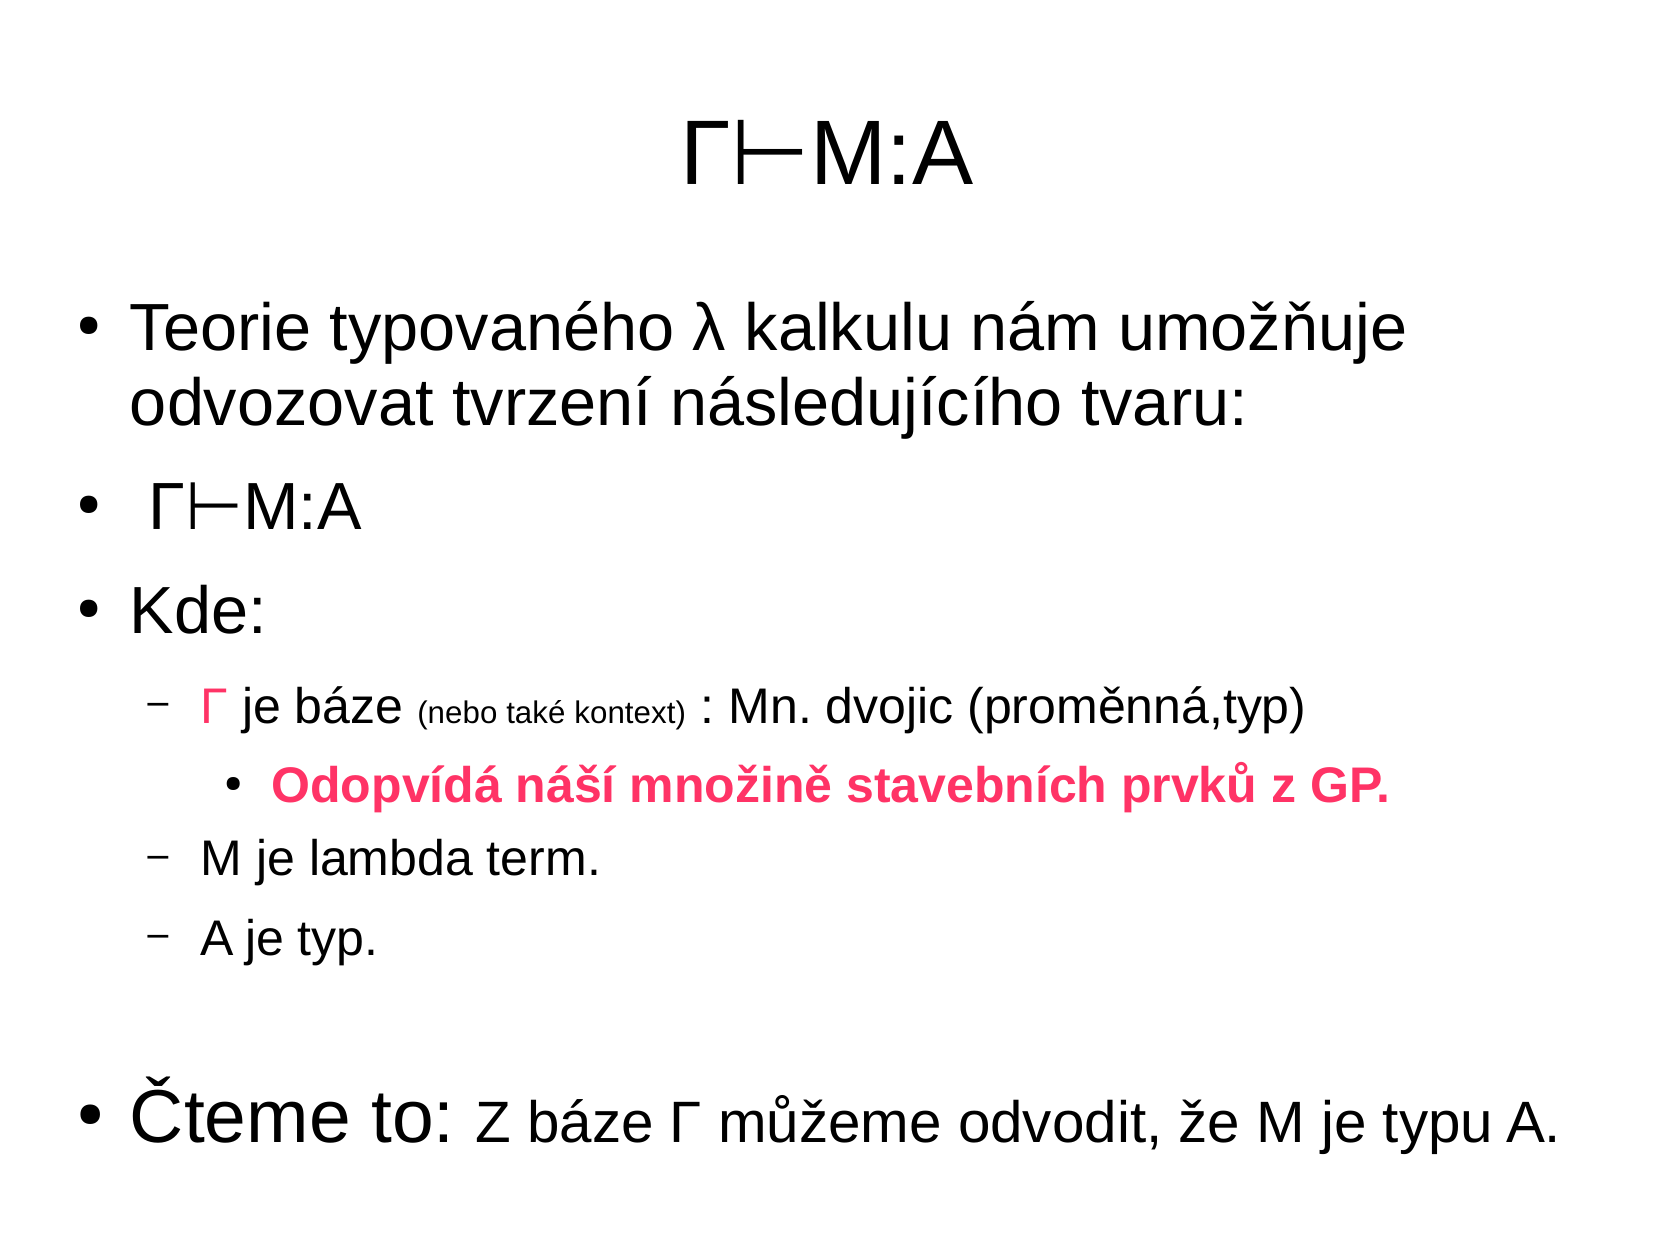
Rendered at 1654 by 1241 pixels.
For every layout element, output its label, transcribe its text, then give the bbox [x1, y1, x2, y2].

list Teorie typovaného λ kalkulu nám umožňuje odvozovat tvrzení následujícího tvaru: Γ⊢M:A Kde: Γ je báze (nebo také kontext) : Mn. dvojic (proměnná,typ) Odopvídá náší množině stavebních prvků z GP. M je lambda term. A je typ. Čteme to: Z báze Γ můžeme odvodit, že M je typu A. [59, 290, 1625, 1211]
title Γ⊢M:A [82, 49, 1571, 257]
